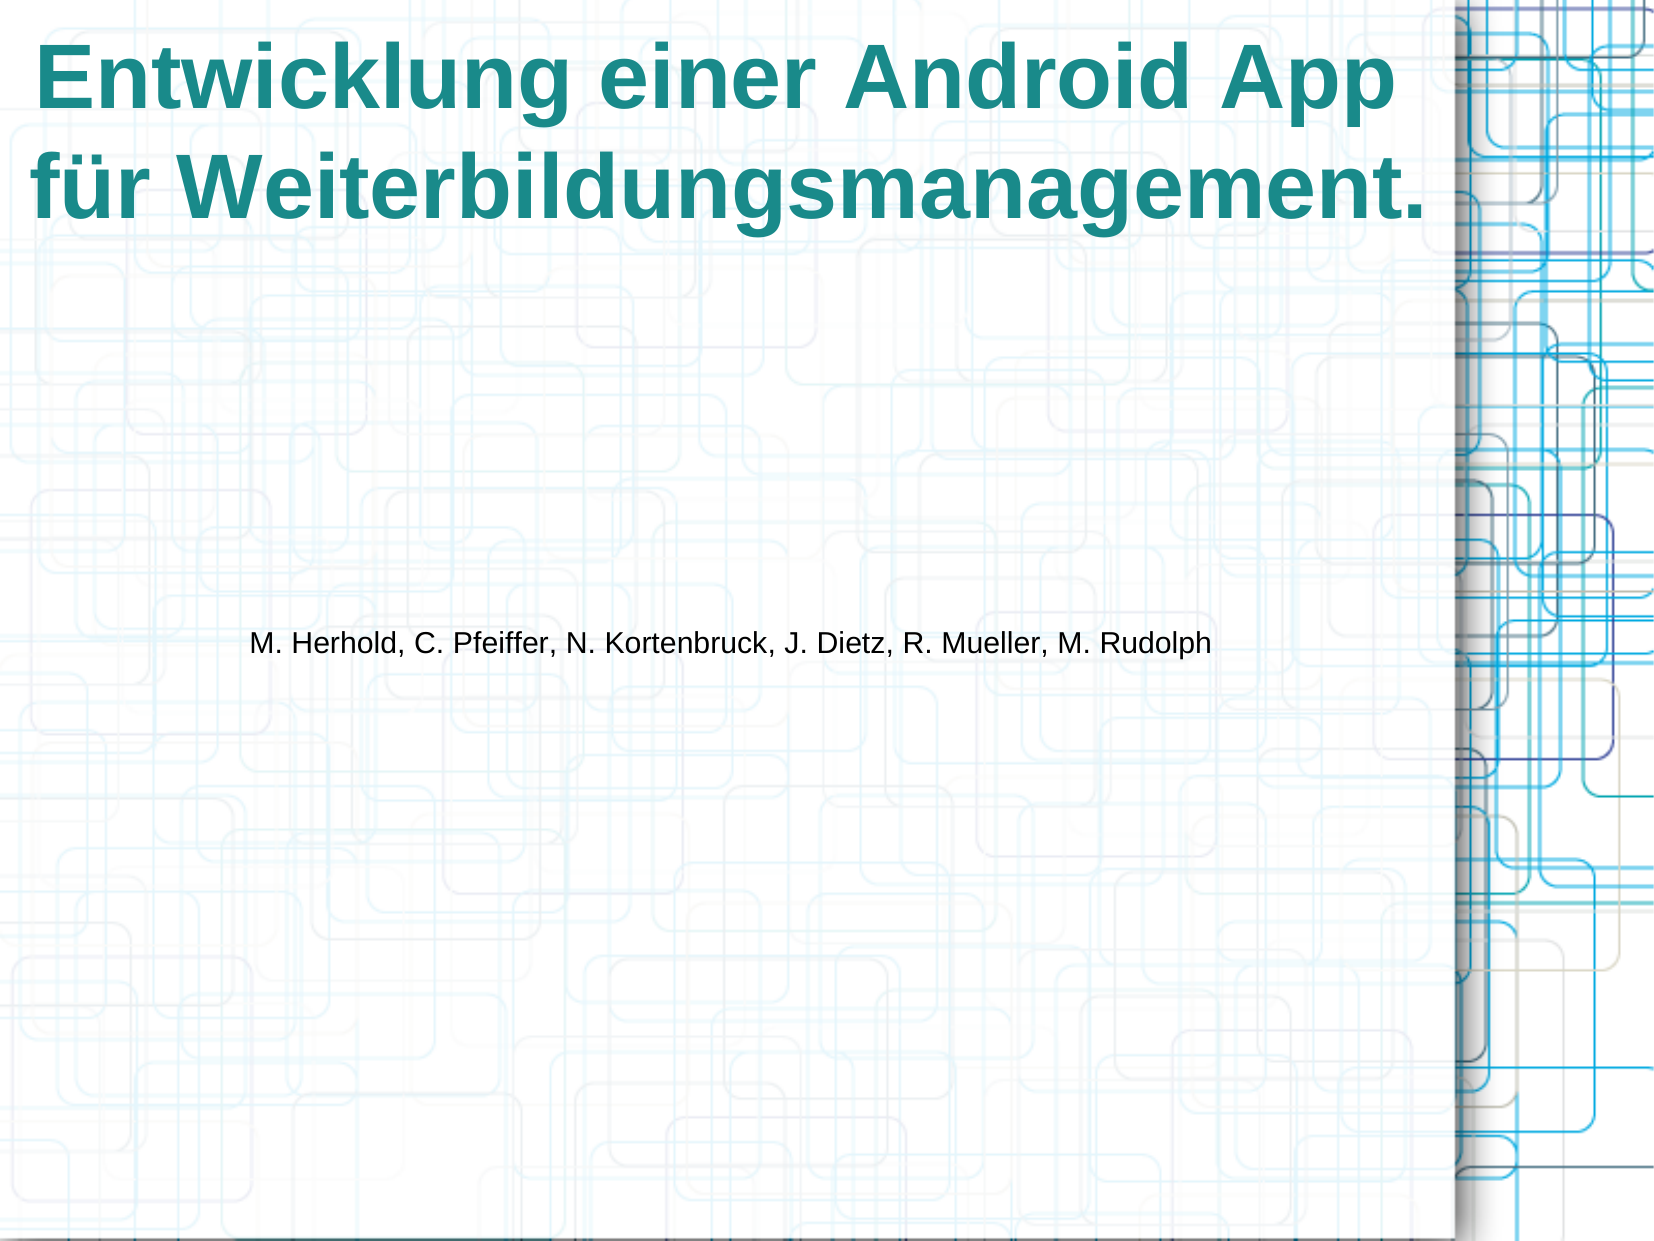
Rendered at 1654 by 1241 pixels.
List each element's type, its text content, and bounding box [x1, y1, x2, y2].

subtitle M. Herhold, C. Pfeiffer, N. Kortenbruck, J. Dietz, R. Mueller, M. Rudolph [35, 305, 1427, 1087]
title Entwicklung einer Android App für Weiterbildungsmanagement. [23, 23, 1436, 231]
